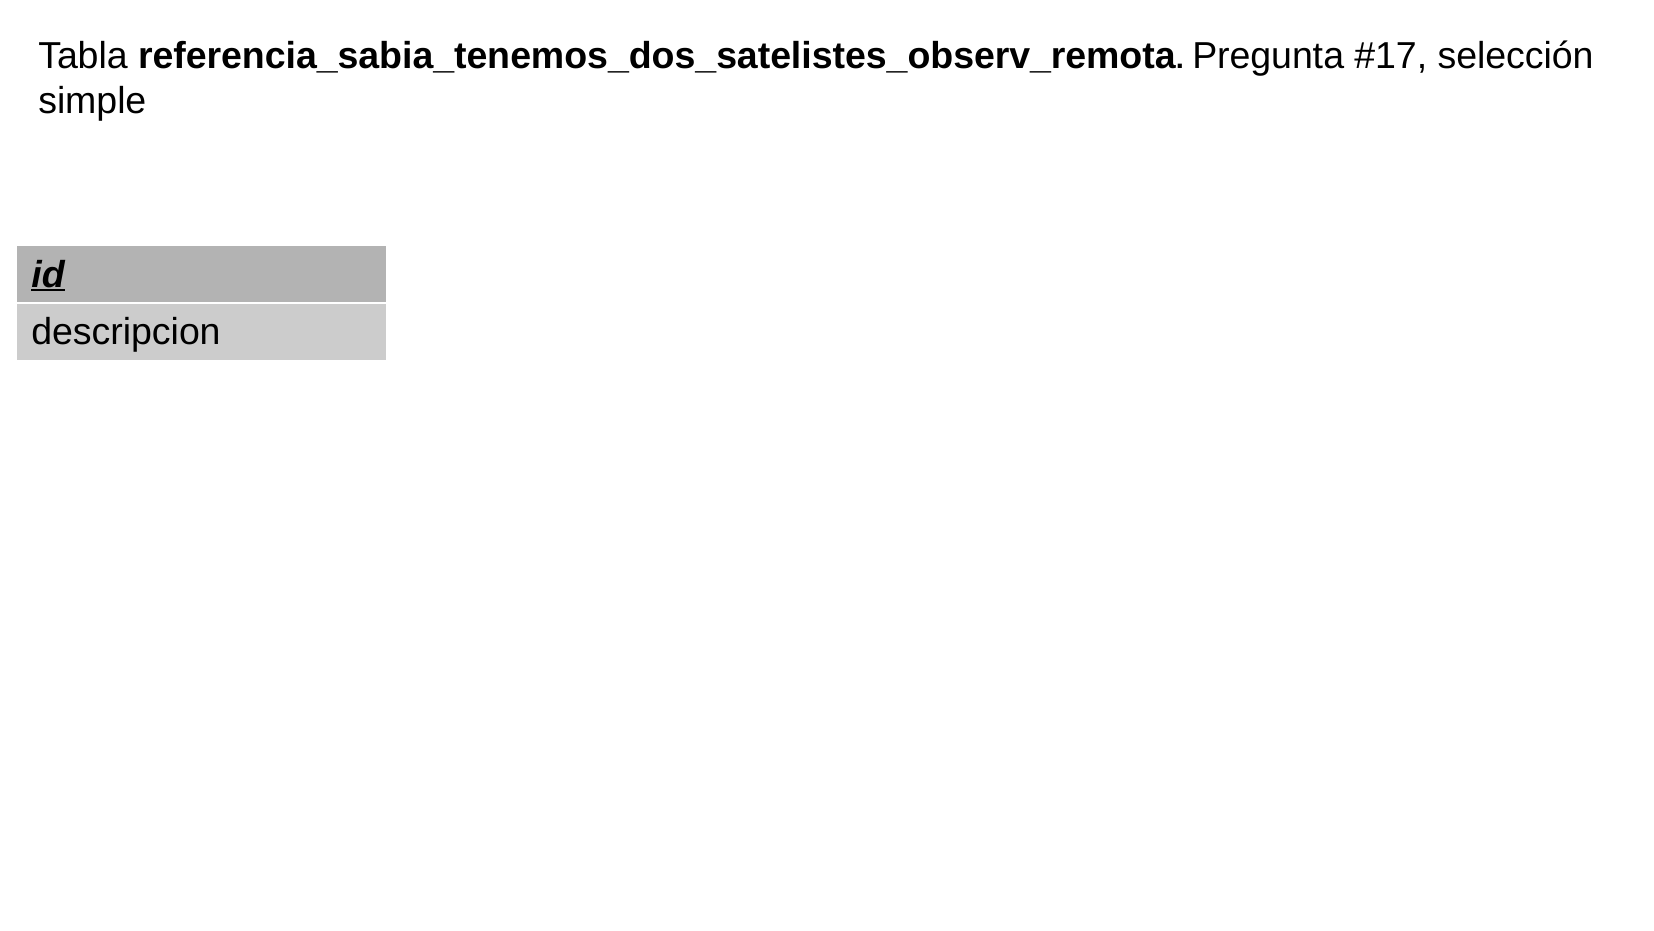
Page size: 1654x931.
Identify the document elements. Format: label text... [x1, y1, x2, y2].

table_header id [17, 246, 386, 302]
table_cell descripcion [17, 304, 386, 360]
text_box Tabla referencia_sabia_tenemos_dos_satelistes_observ_remota. Pregunta #17, selección simple [23, 23, 1618, 165]
